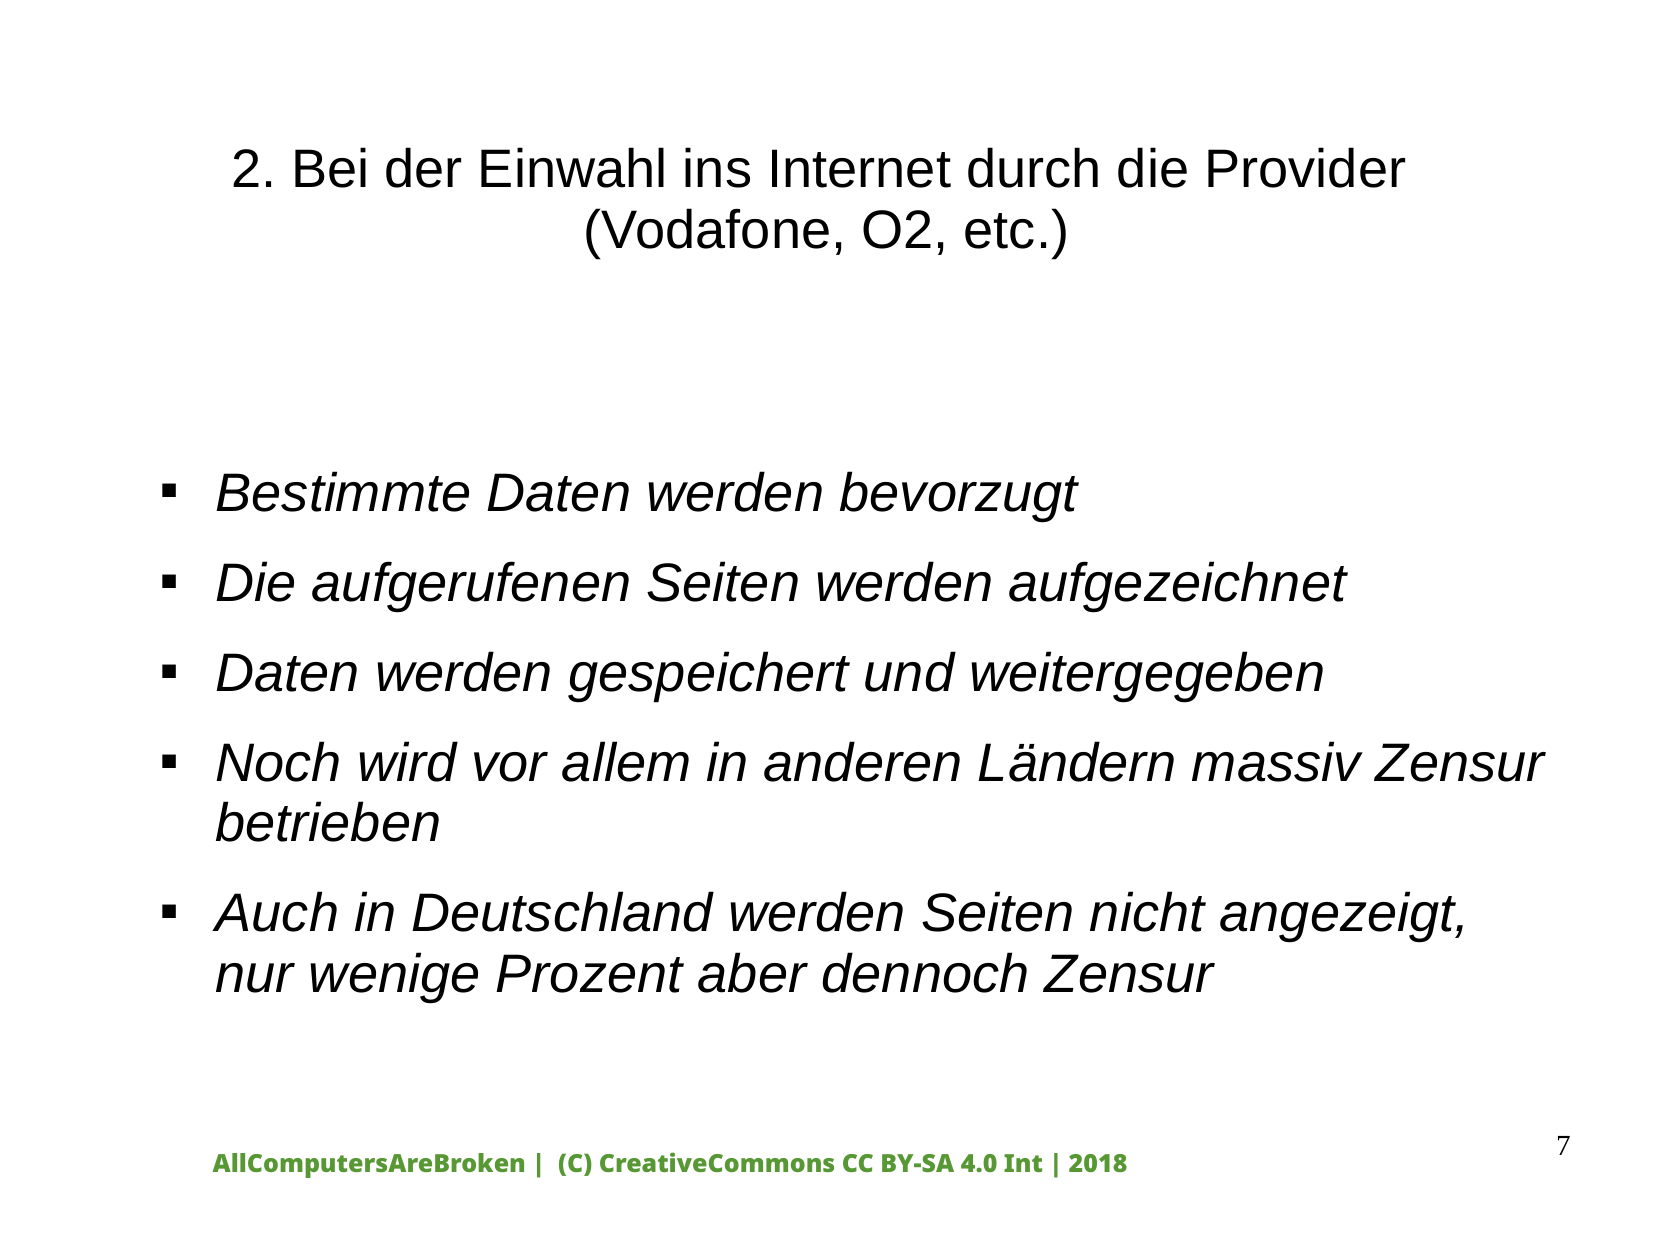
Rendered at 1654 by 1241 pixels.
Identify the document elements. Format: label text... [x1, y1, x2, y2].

list Bestimmte Daten werden bevorzugt Die aufgerufenen Seiten werden aufgezeichnet Daten werden gespeichert und weitergegeben Noch wird vor allem in anderen Ländern massiv Zensur betrieben Auch in Deutschland werden Seiten nicht angezeigt, nur wenige Prozent aber dennoch Zensur [70, 462, 1559, 1004]
title 2. Bei der Einwahl ins Internet durch die Provider (Vodafone, O2, etc.) [82, 138, 1571, 260]
